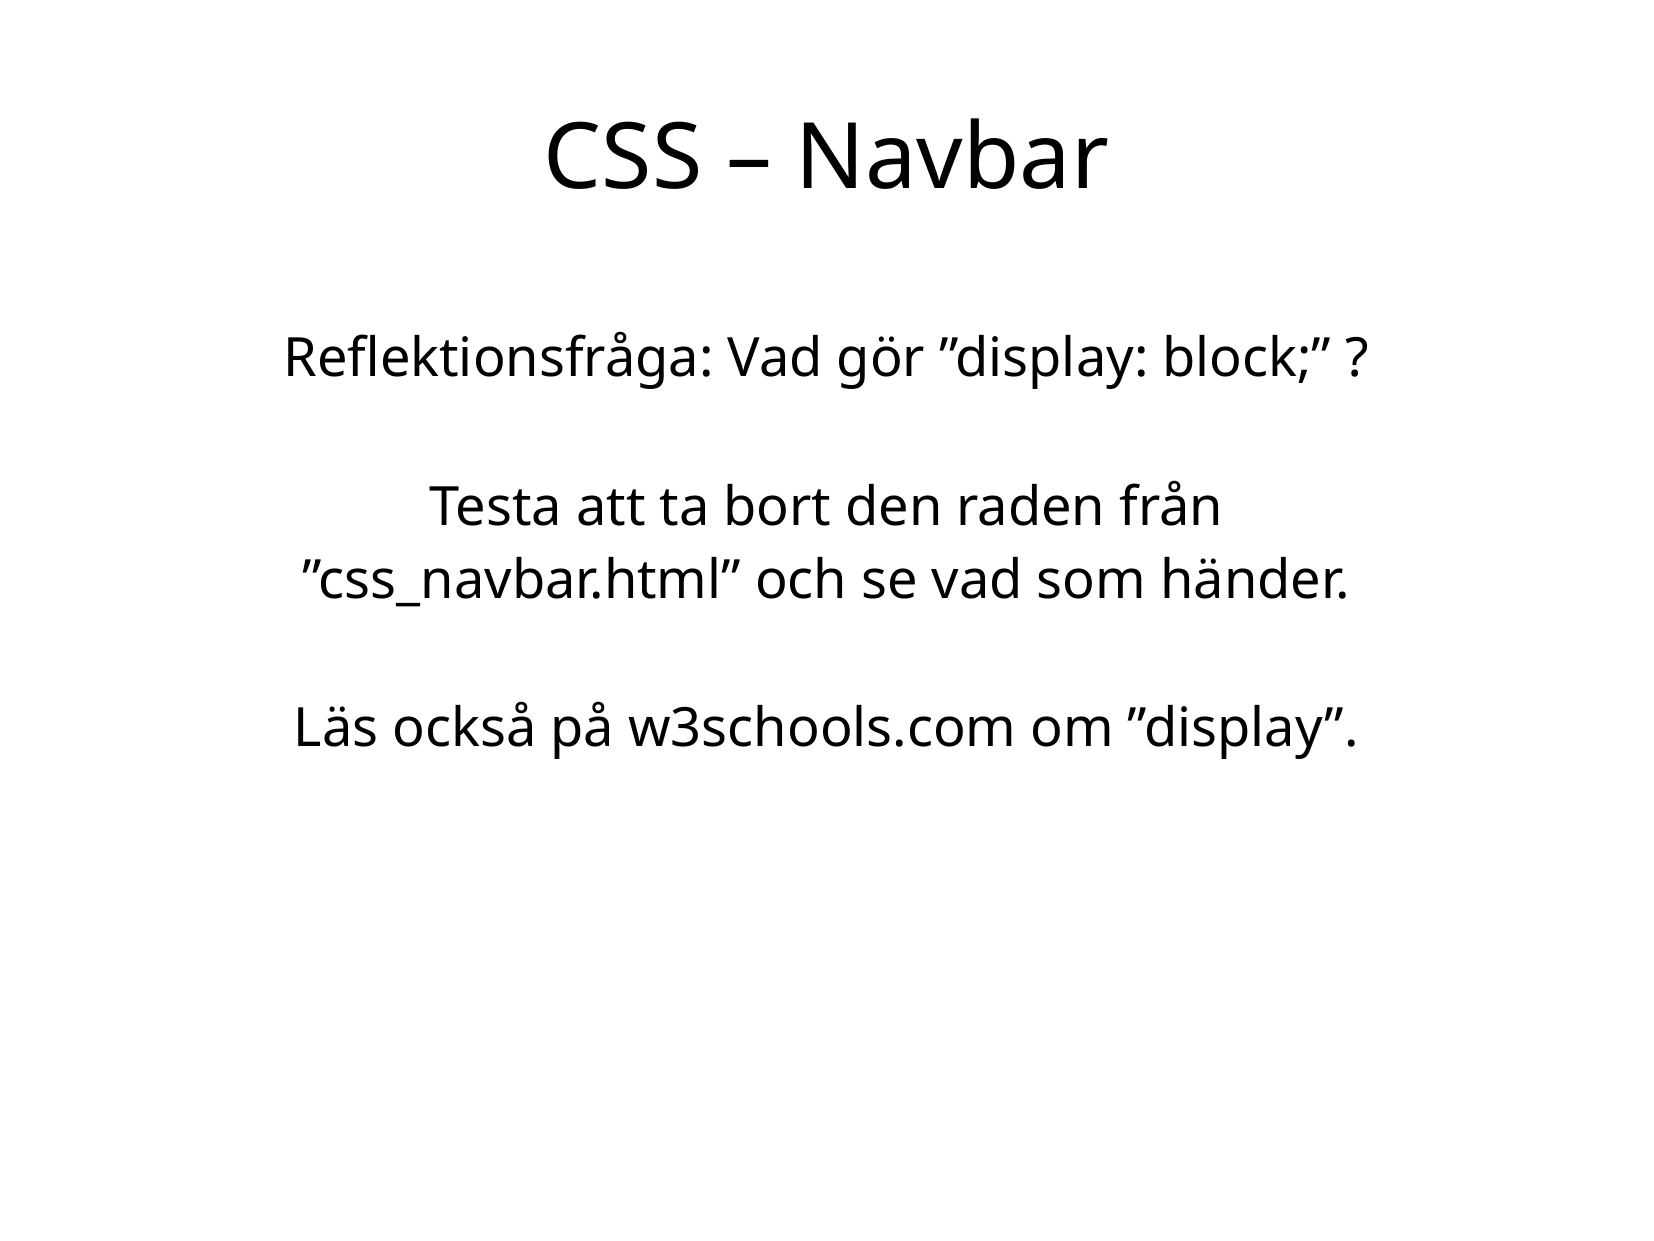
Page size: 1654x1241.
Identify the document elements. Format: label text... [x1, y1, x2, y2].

text_box Reflektionsfråga: Vad gör ”display: block;” ? Testa att ta bort den raden från ”css_navbar.html” och se vad som händer. Läs också på w3schools.com om ”display”. [265, 318, 1388, 706]
title CSS – Navbar [82, 49, 1571, 257]
